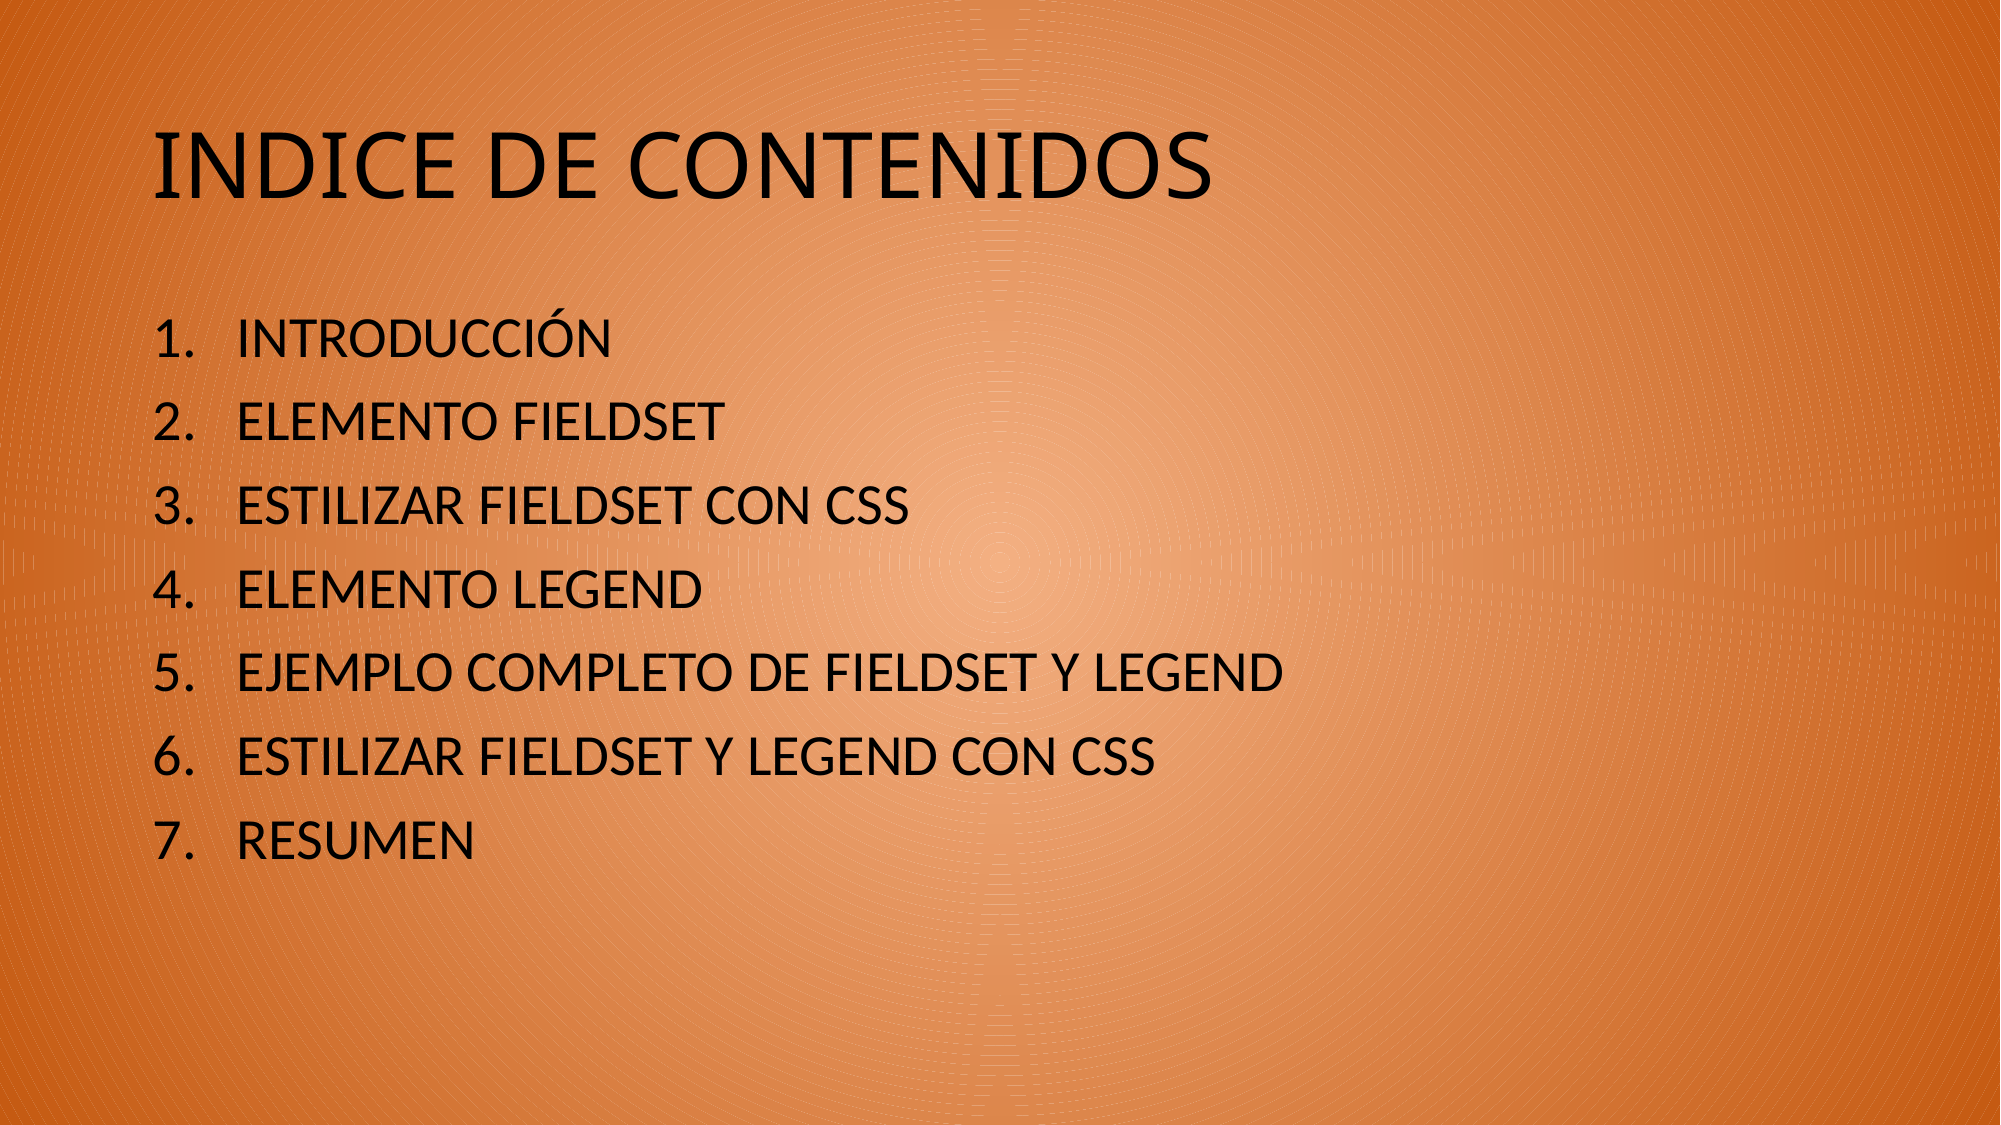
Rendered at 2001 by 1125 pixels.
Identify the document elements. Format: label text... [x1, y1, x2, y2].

title INDICE DE CONTENIDOS [137, 59, 1863, 278]
list INTRODUCCIÓN ELEMENTO FIELDSET ESTILIZAR FIELDSET CON CSS ELEMENTO LEGEND EJEMPLO COMPLETO DE FIELDSET Y LEGEND ESTILIZAR FIELDSET Y LEGEND CON CSS RESUMEN [137, 299, 1863, 1014]
